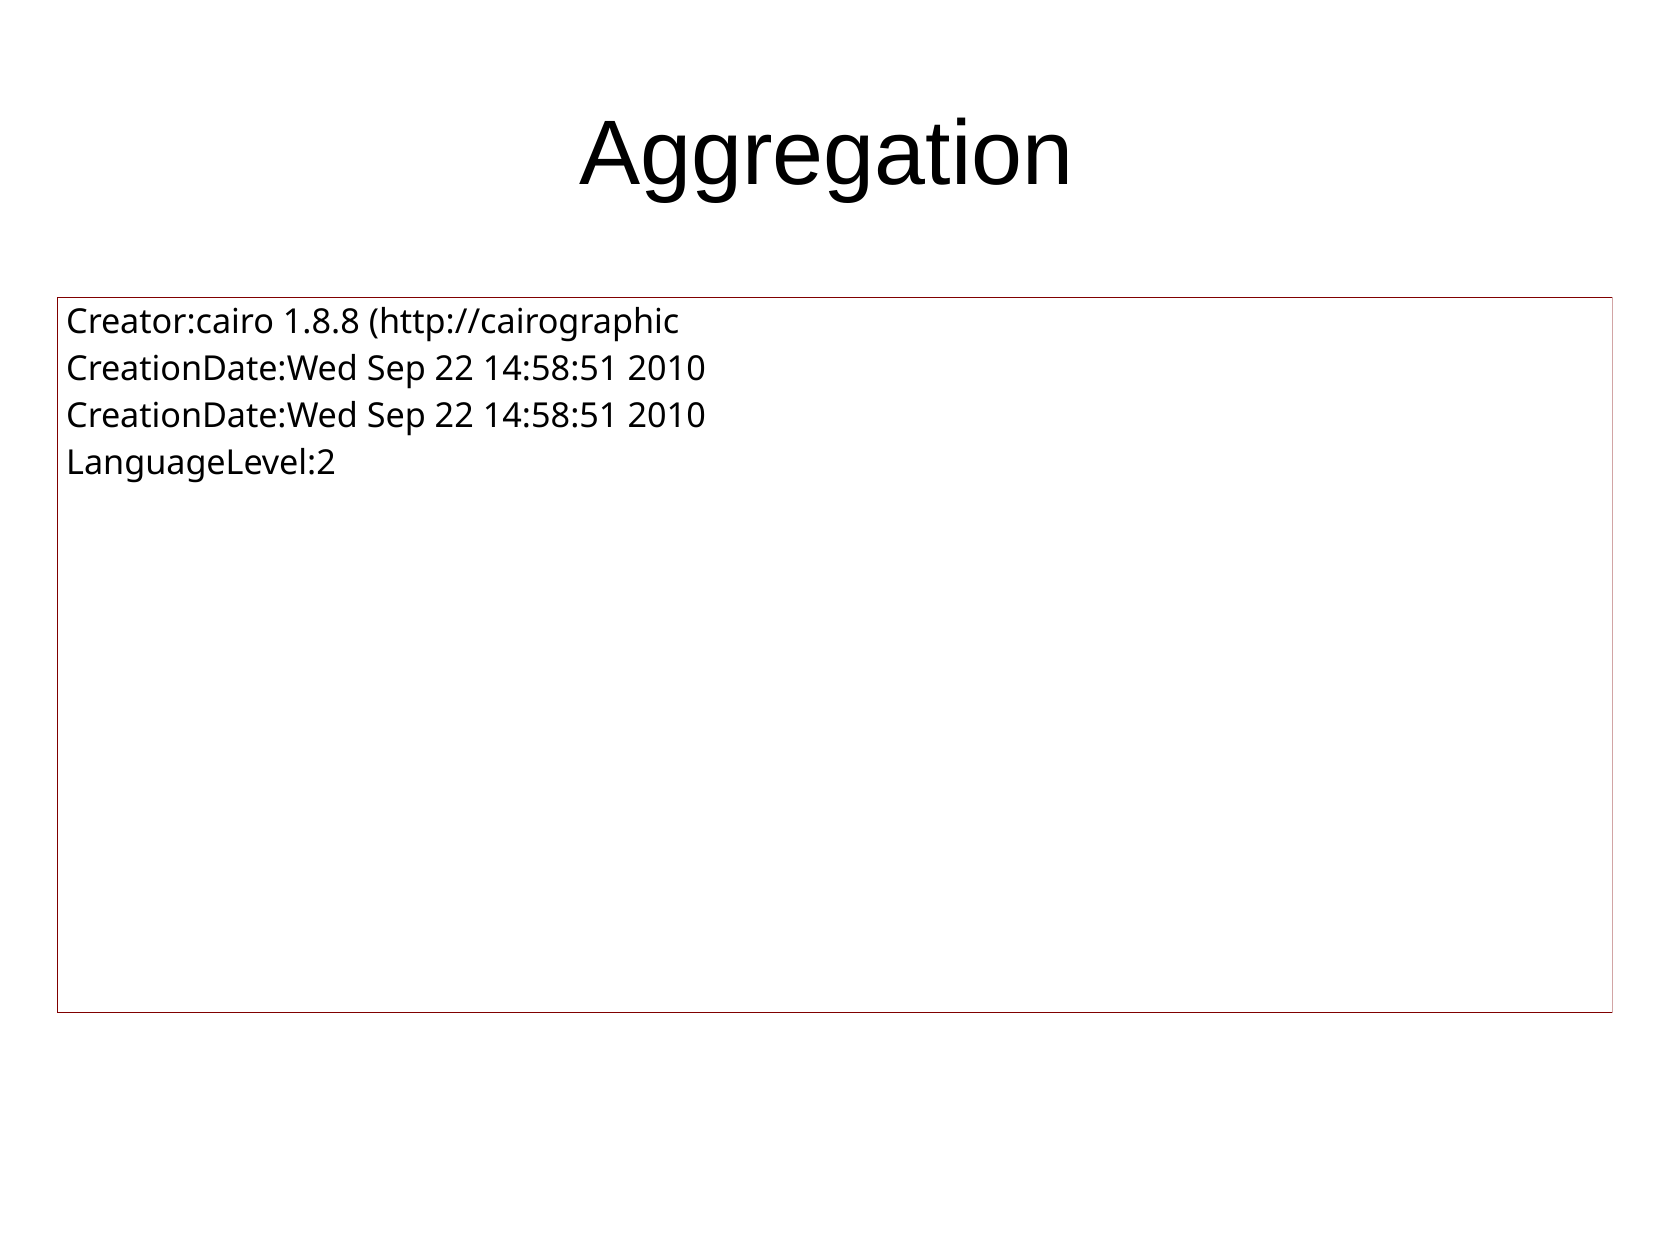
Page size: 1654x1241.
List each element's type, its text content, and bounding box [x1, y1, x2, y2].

picture [55, 294, 1613, 1013]
title Aggregation [82, 56, 1571, 250]
